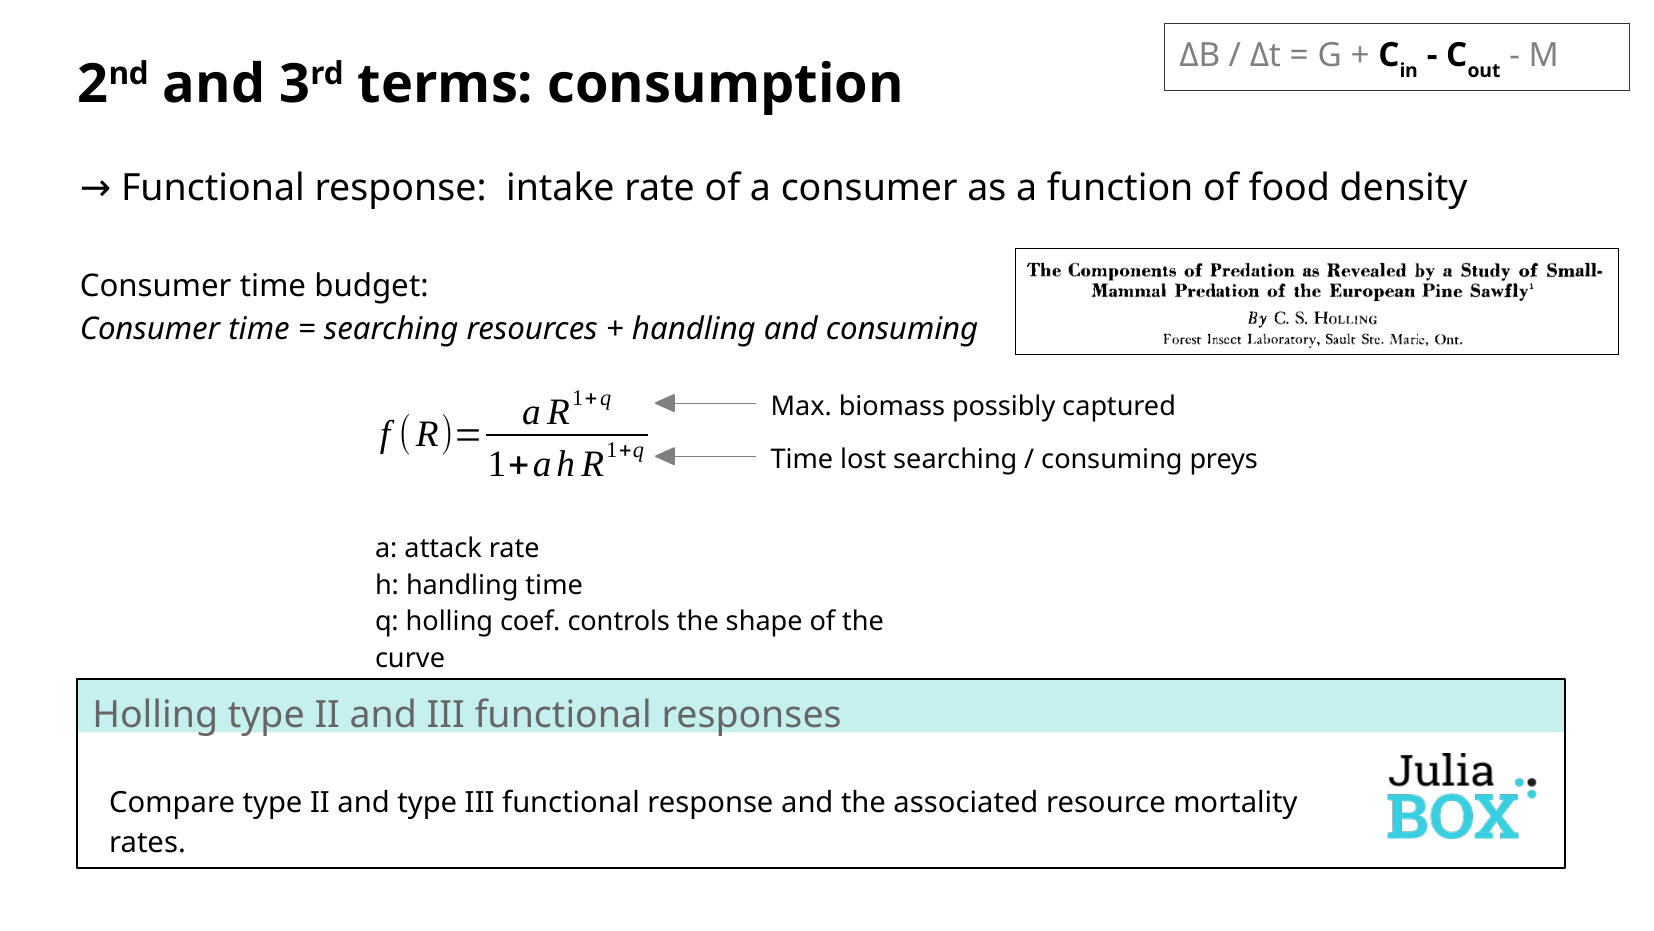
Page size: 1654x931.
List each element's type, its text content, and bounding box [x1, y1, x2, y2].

text_box ΔB / Δt = G + Cin - Cout - M [1164, 23, 1630, 87]
text_box Time lost searching / consuming preys [755, 432, 1347, 482]
text_box Compare type II and type III functional response and the associated resource mortality rates. [94, 773, 1347, 869]
text_box → Functional response: intake rate of a consumer as a function of food density Consumer time budget: Consumer time = searching resources + handling and consuming [64, 153, 1630, 379]
picture [1015, 247, 1619, 355]
text_box Max. biomass possibly captured [755, 379, 1347, 429]
picture [1387, 753, 1537, 839]
text_box 2nd and 3rd terms: consumption [62, 36, 961, 123]
text_box Holling type II and III functional responses [76, 679, 1565, 869]
text_box a: attack rate h: handling time q: holling coef. controls the shape of the curve [360, 521, 951, 638]
chart [372, 385, 656, 485]
